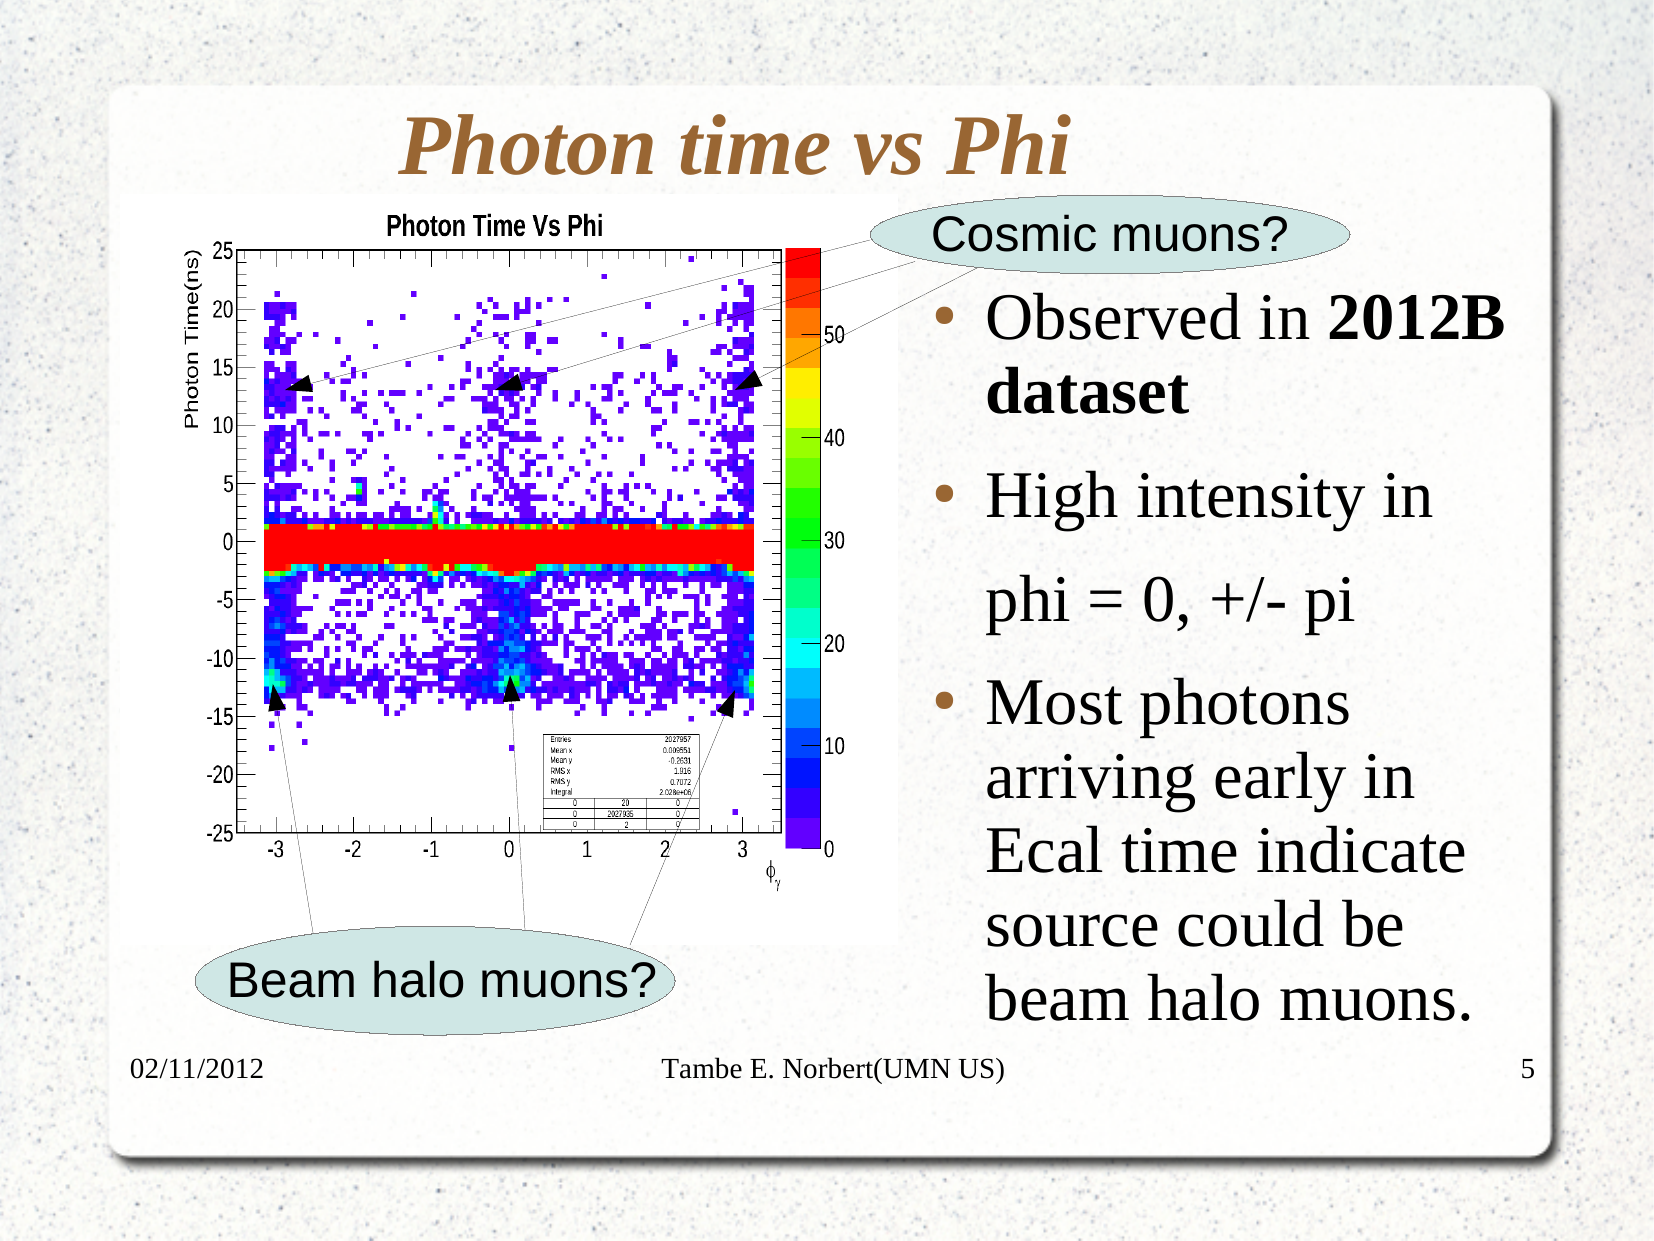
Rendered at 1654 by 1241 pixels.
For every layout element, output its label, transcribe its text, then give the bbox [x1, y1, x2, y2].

title Photon time vs Phi [285, 96, 1186, 196]
text_box Cosmic muons? [870, 195, 1351, 274]
list Observed in 2012B dataset High intensity in phi = 0, +/- pi Most photons arriving early in Ecal time indicate source could be beam halo muons. [915, 280, 1533, 1036]
picture [0, 0, 1654, 1241]
text_box Beam halo muons? [195, 926, 676, 1036]
